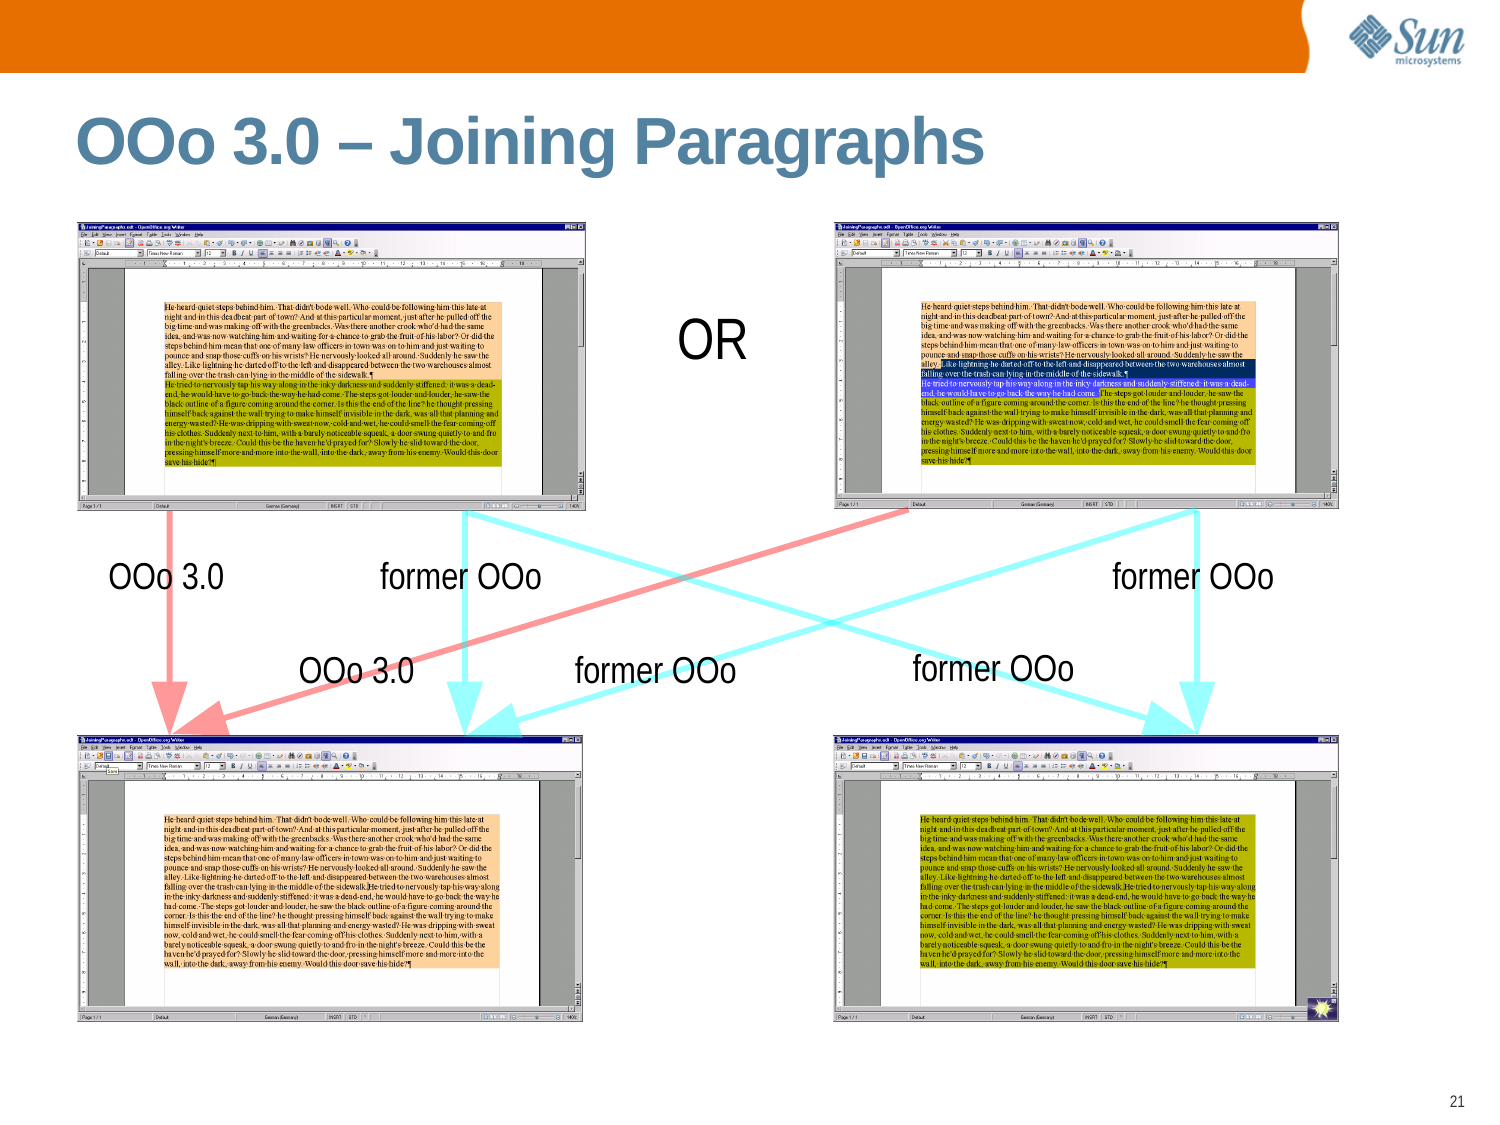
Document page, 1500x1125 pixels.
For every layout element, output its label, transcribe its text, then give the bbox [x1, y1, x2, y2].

picture [0, 0, 1500, 73]
picture [77, 735, 583, 1022]
picture [77, 222, 586, 511]
text_box OOo 3.0 [298, 654, 422, 698]
picture [834, 222, 1339, 509]
text_box former OOo [1112, 560, 1286, 604]
text_box OOo 3.0 [108, 560, 232, 604]
list OR [609, 313, 807, 456]
text_box former OOo [379, 560, 554, 604]
title OOo 3.0 – Joining Paragraphs [75, 111, 1437, 215]
picture [833, 735, 1339, 1022]
text_box former OOo [574, 654, 749, 698]
text_box former OOo [912, 652, 1091, 698]
